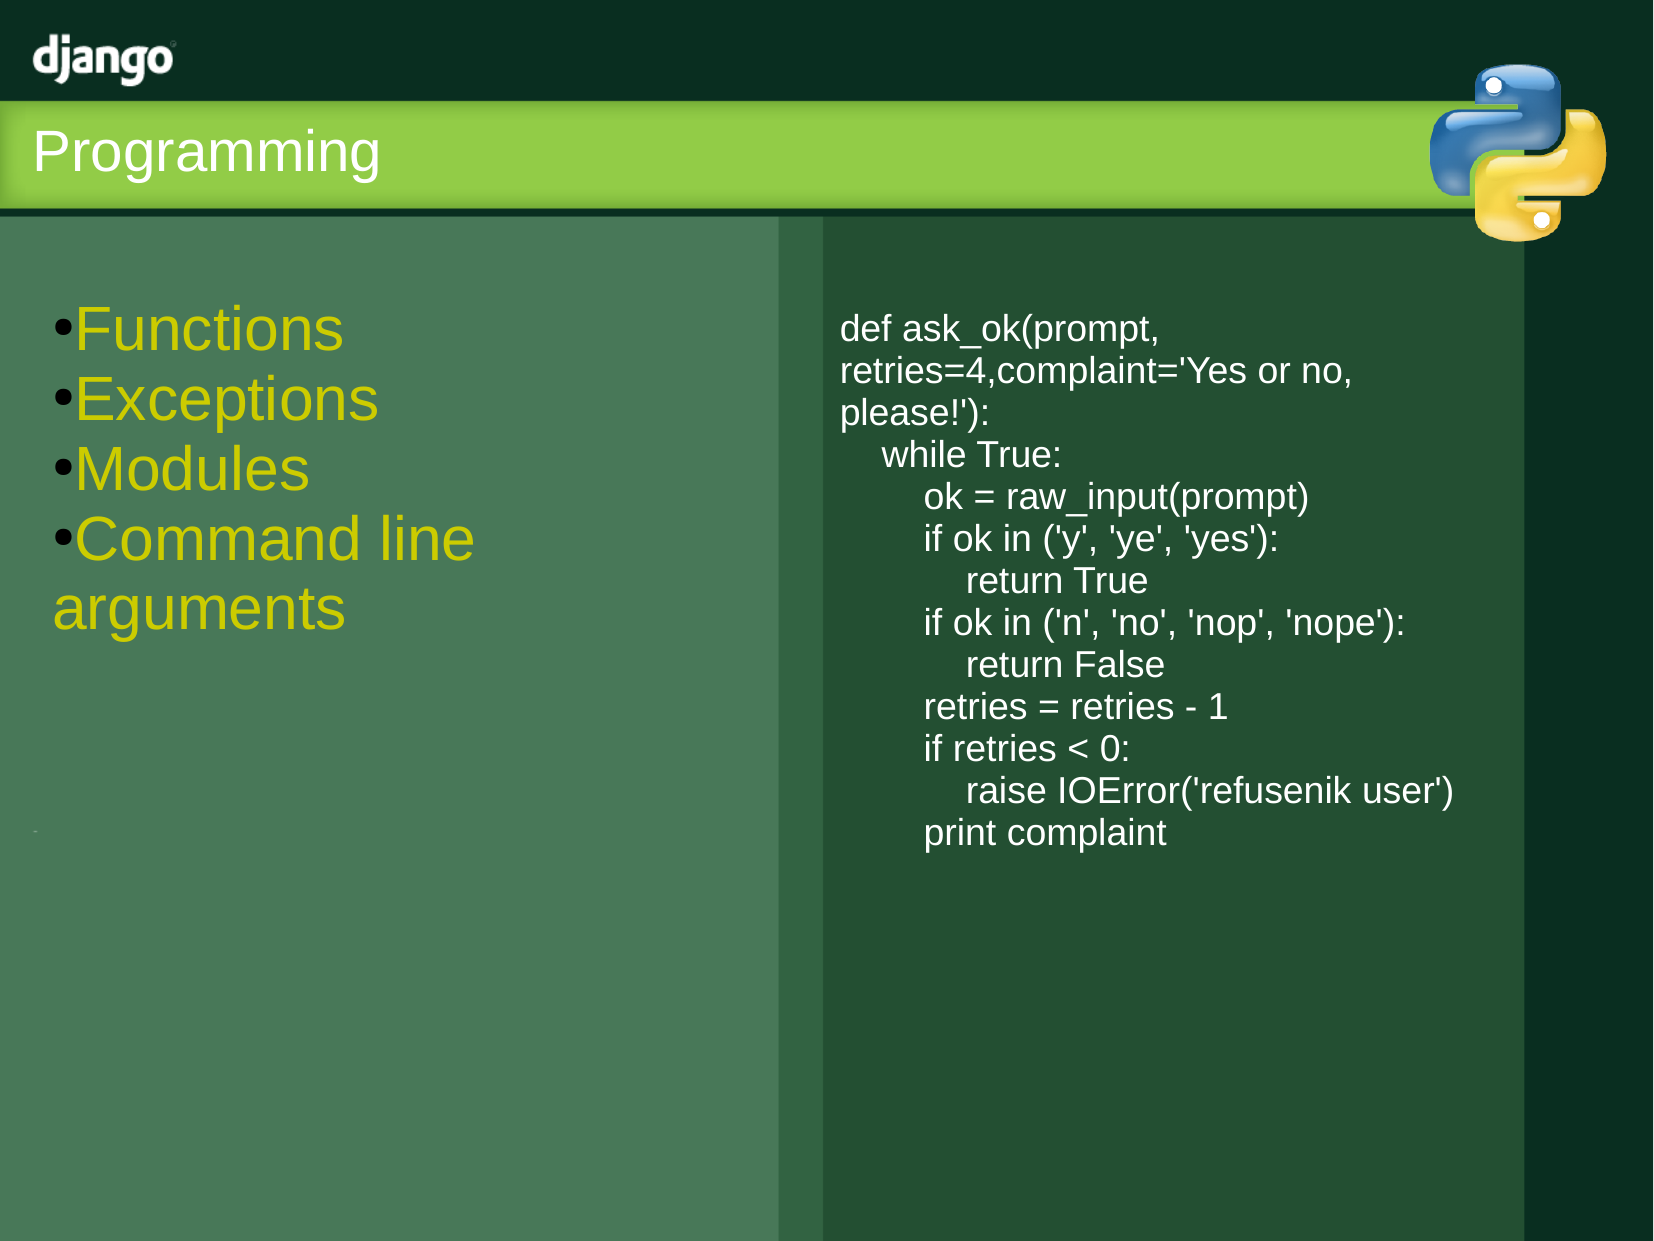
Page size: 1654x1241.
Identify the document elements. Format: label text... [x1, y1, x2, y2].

text_box def ask_ok(prompt, retries=4,complaint='Yes or no, please!'): while True: ok = raw_input(prompt) if ok in ('y', 'ye', 'yes'): return True if ok in ('n', 'no', 'nop', 'nope'): return False retries = retries - 1 if retries < 0: raise IOError('refusenik user') print complaint [825, 300, 1501, 1201]
text_box Programming [17, 111, 1031, 257]
picture [0, 0, 1654, 1241]
text_box Functions Exceptions Modules Command line arguments [37, 286, 751, 1201]
